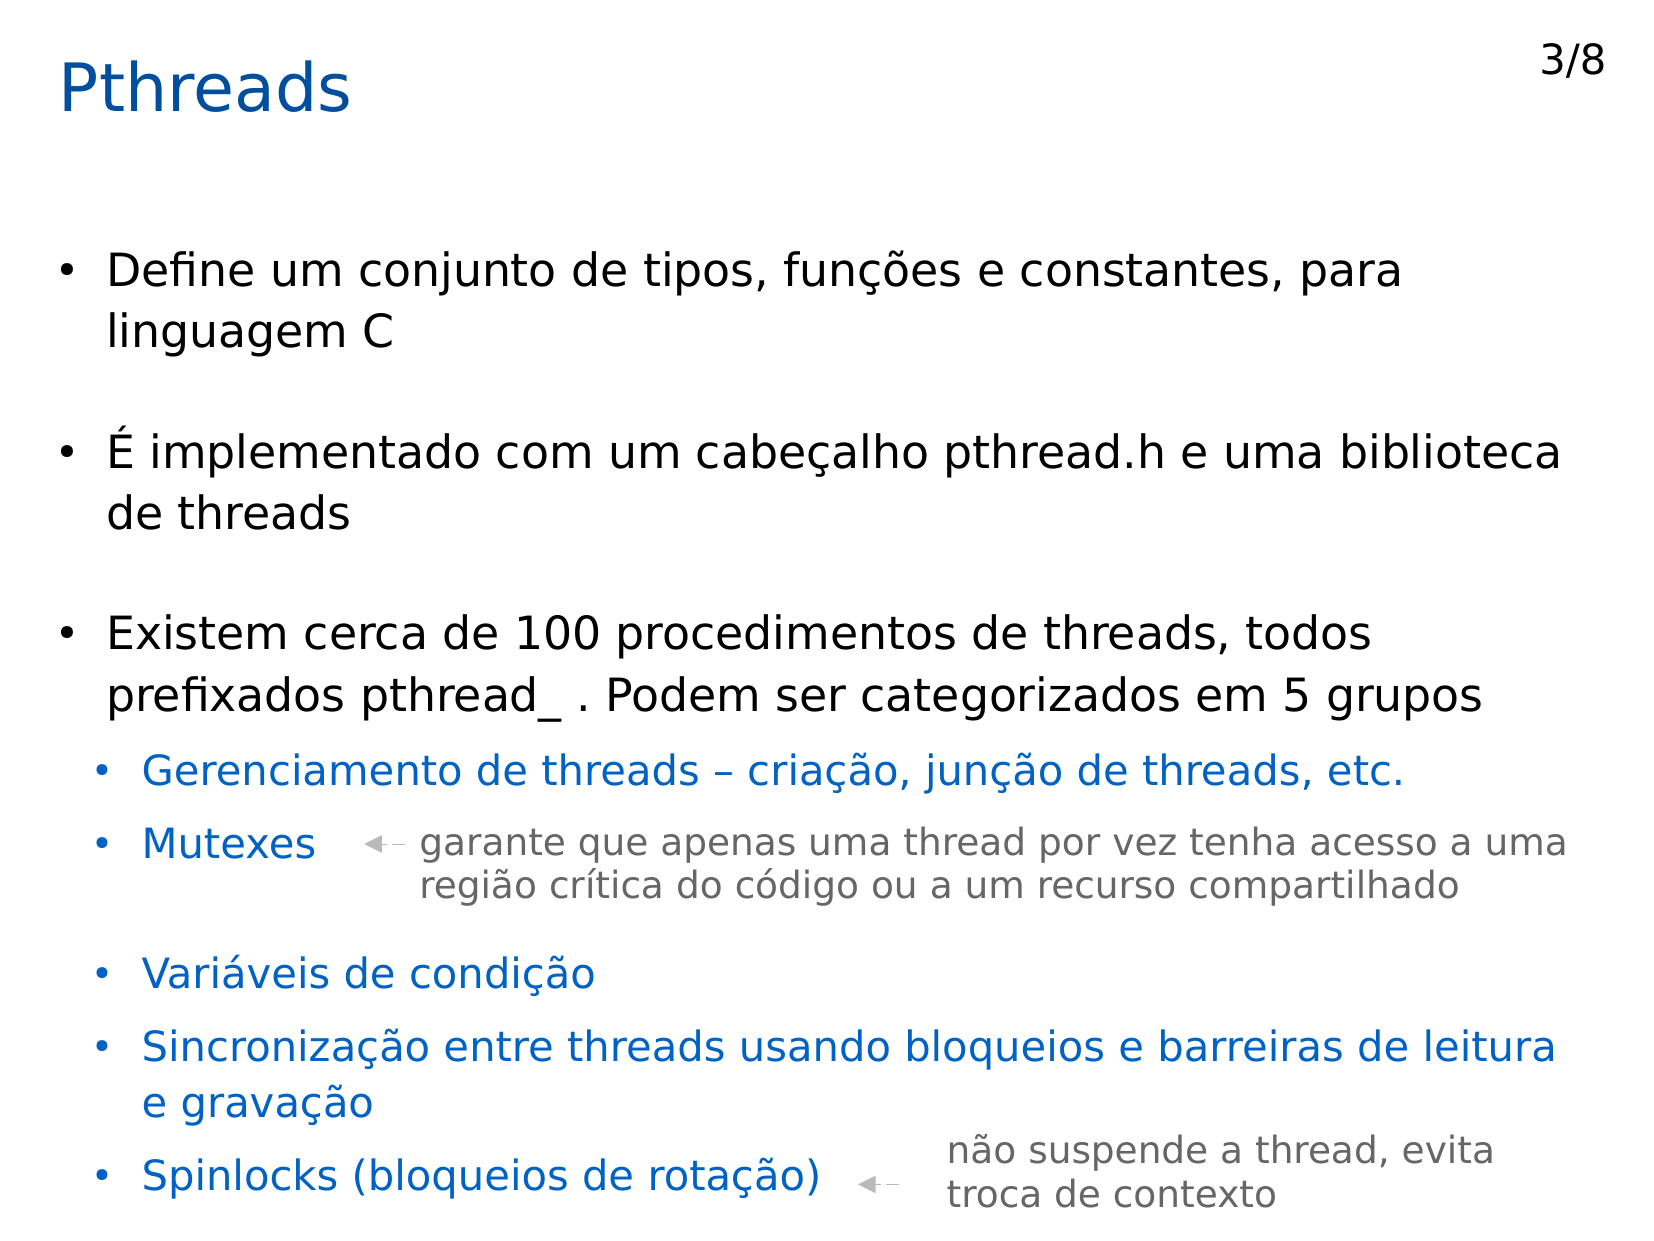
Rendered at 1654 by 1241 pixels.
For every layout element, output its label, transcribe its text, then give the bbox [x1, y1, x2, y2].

title Pthreads [59, 29, 1506, 148]
text_box não suspende a thread, evita troca de contexto [931, 1121, 1595, 1241]
text_box garante que apenas uma thread por vez tenha acesso a uma região crítica do código ou a um recurso compartilhado [404, 813, 1616, 916]
list Define um conjunto de tipos, funções e constantes, para linguagem C É implementado com um cabeçalho pthread.h e uma biblioteca de threads Existem cerca de 100 procedimentos de threads, todos prefixados pthread_ . Podem ser categorizados em 5 grupos Gerenciamento de threads – criação, junção de threads, etc. Mutexes Variáveis ​​de condição Sincronização entre threads usando bloqueios e barreiras de leitura e gravação Spinlocks (bloqueios de rotação) [59, 236, 1595, 1211]
